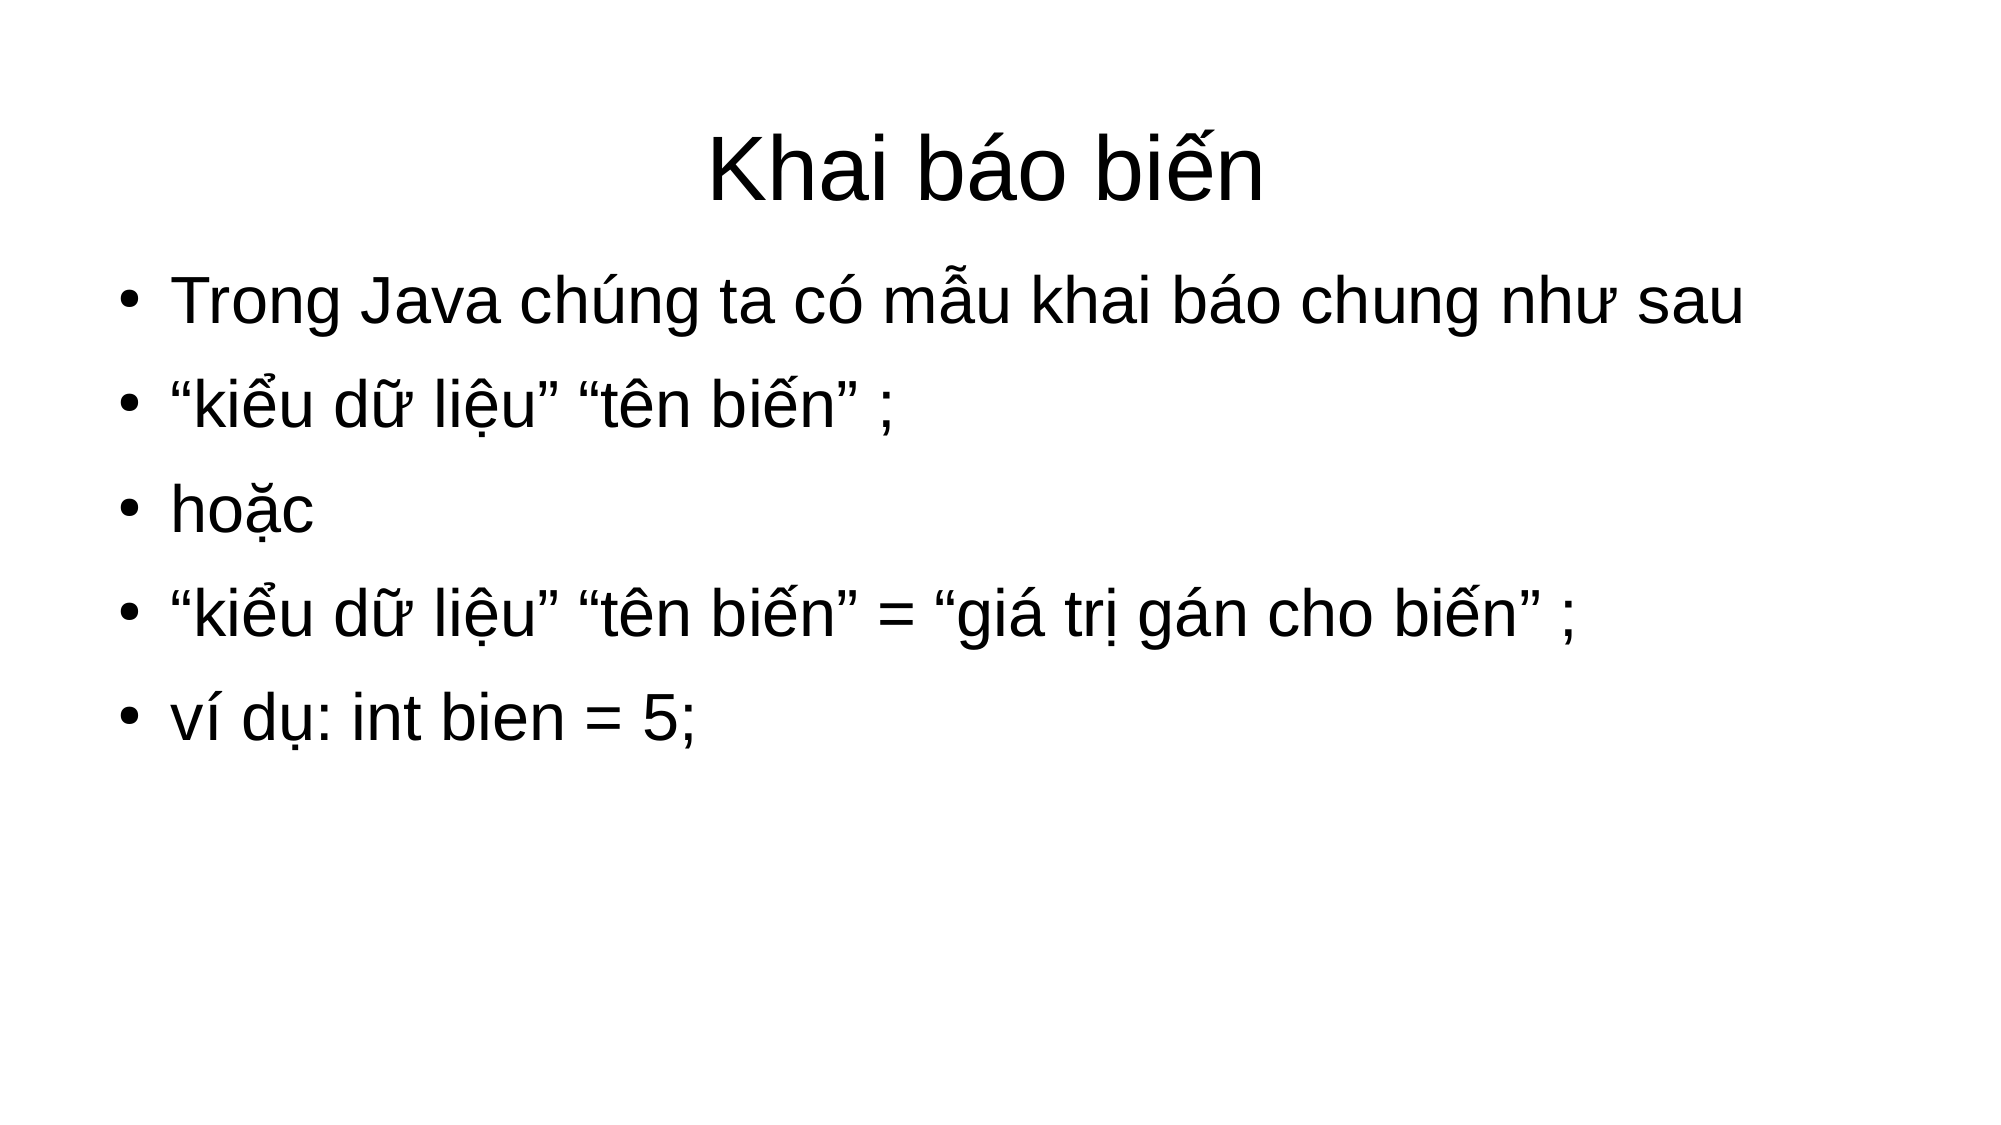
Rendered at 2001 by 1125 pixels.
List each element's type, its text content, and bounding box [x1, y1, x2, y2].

list Trong Java chúng ta có mẫu khai báo chung như sau “kiểu dữ liệu” “tên biến” ; hoặc “kiểu dữ liệu” “tên biến” = “giá trị gán cho biến” ; ví dụ: int bien = 5; [99, 263, 1900, 916]
title Khai báo biến [137, 74, 1863, 263]
